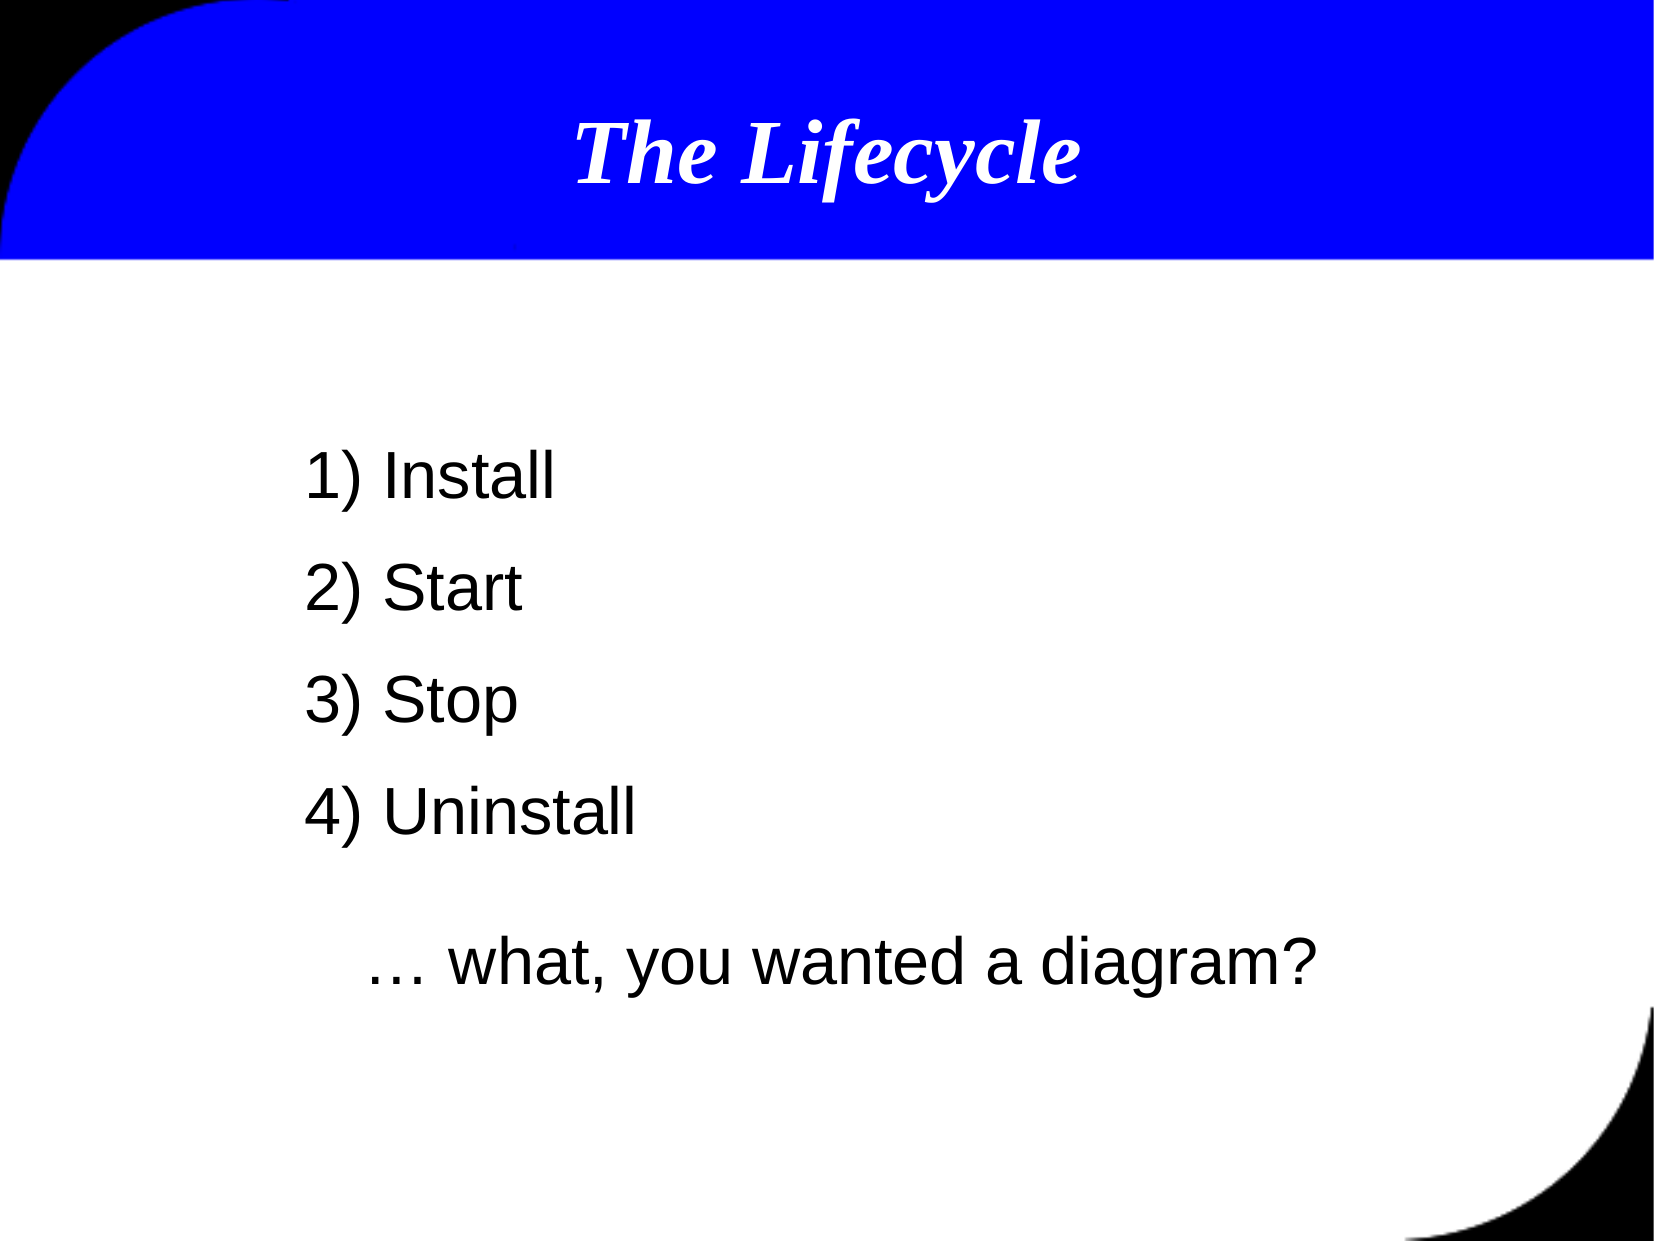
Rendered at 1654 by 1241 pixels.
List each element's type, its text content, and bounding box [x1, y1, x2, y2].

title The Lifecycle [82, 49, 1571, 257]
subtitle Install Start Stop Uninstall … what, you wanted a diagram? [304, 297, 1349, 1102]
picture [0, 0, 1654, 1241]
